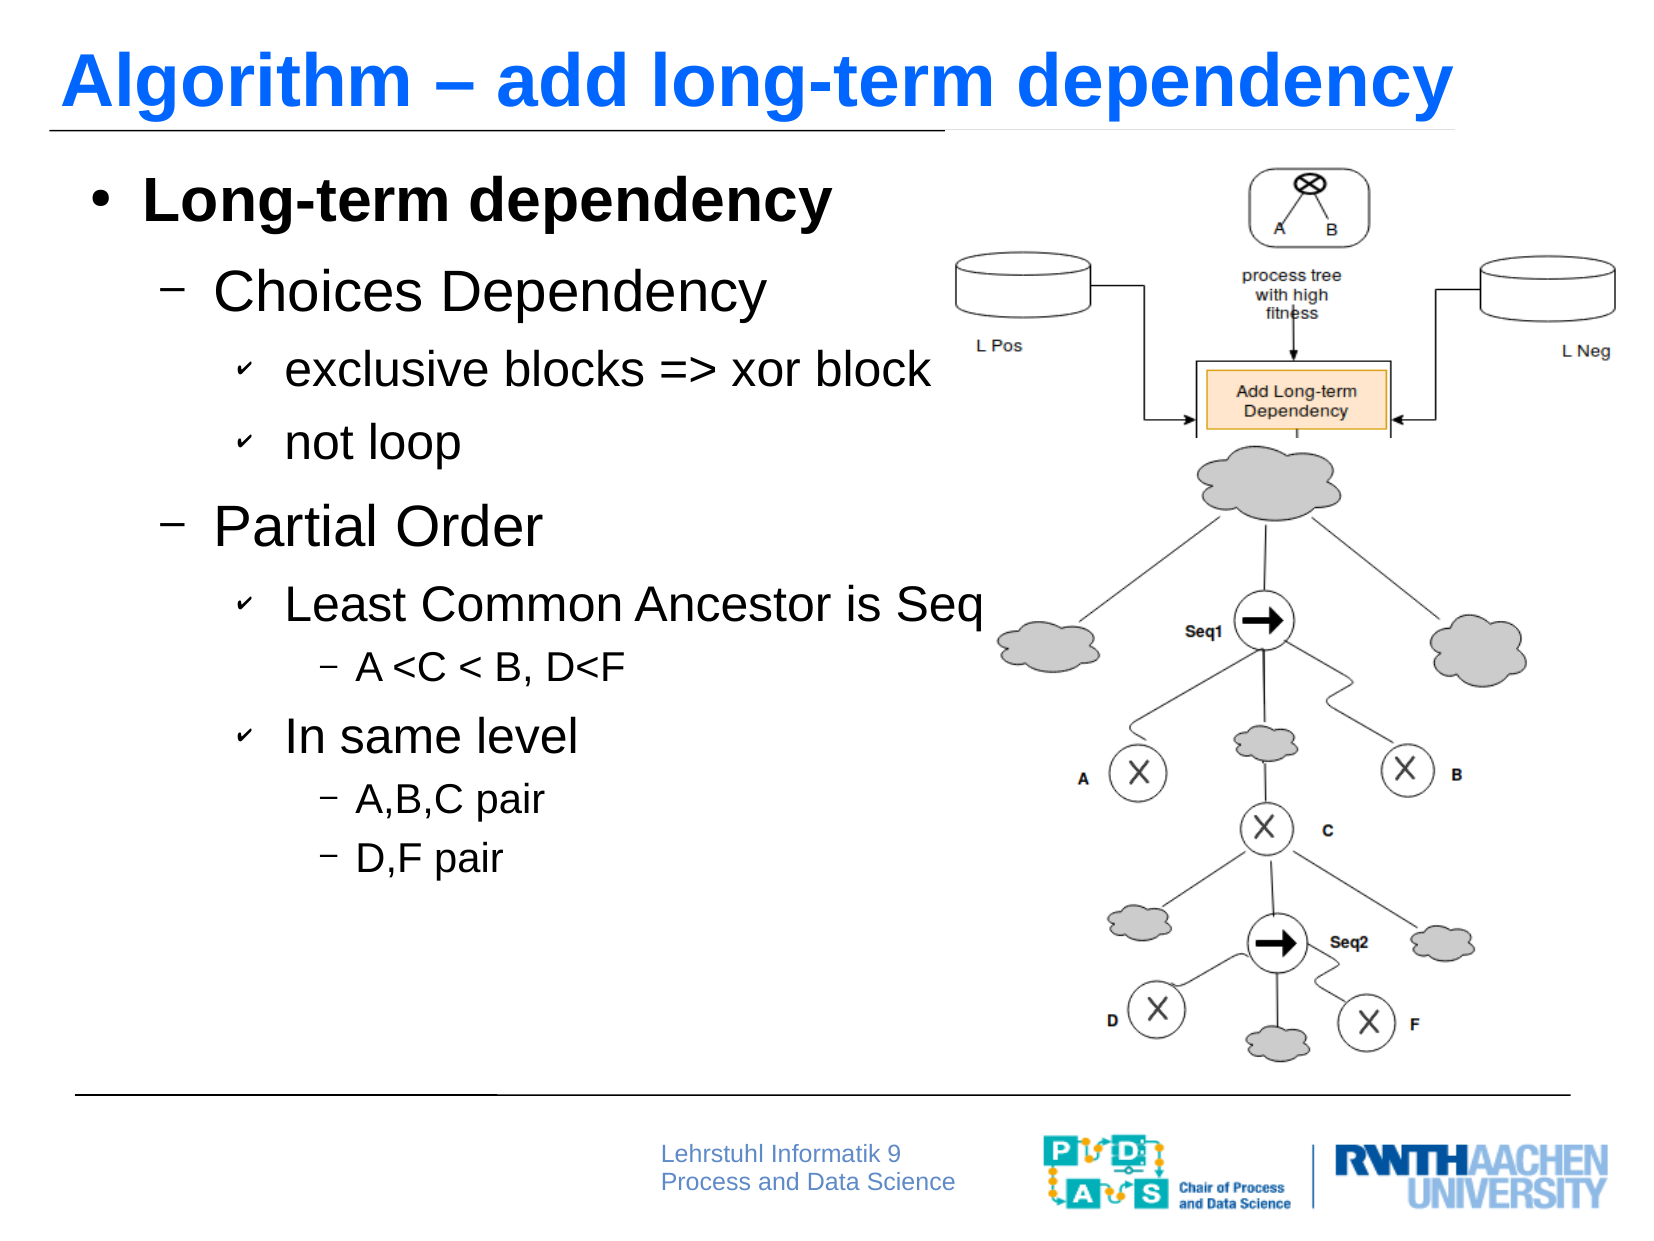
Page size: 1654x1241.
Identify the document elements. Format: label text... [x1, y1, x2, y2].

picture [990, 438, 1531, 1066]
title Algorithm – add long-term dependency [60, 30, 1549, 131]
picture [1005, 1090, 1647, 1241]
picture [945, 130, 1654, 671]
list Long-term dependency Choices Dependency exclusive blocks => xor block not loop Partial Order Least Common Ancestor is Seq A <C < B, D<F In same level A,B,C pair D,F pair [71, 165, 1561, 1021]
